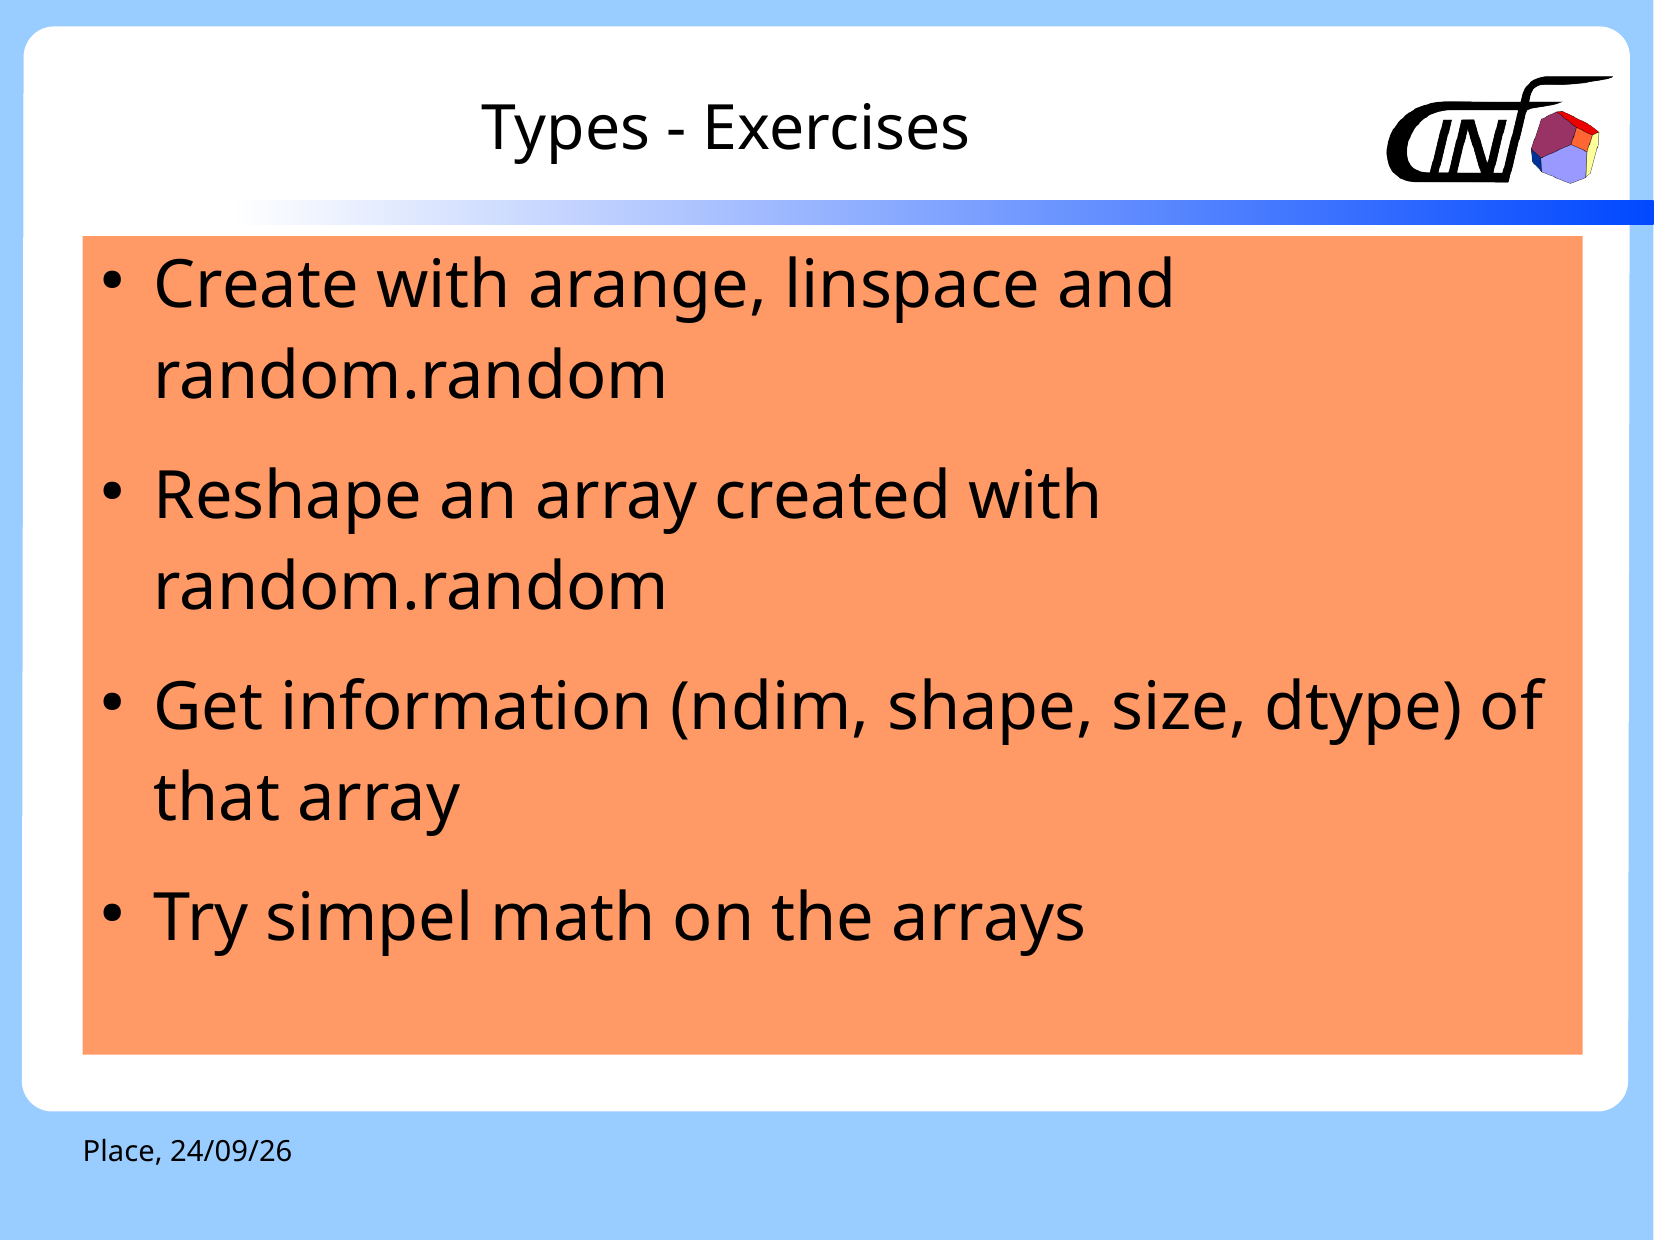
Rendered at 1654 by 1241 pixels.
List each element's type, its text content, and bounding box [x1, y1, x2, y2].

picture [1386, 76, 1613, 184]
title Types - Exercises [82, 49, 1371, 201]
list Create with arange, linspace and random.random Reshape an array created with random.random Get information (ndim, shape, size, dtype) of that array Try simpel math on the arrays [82, 236, 1583, 1055]
